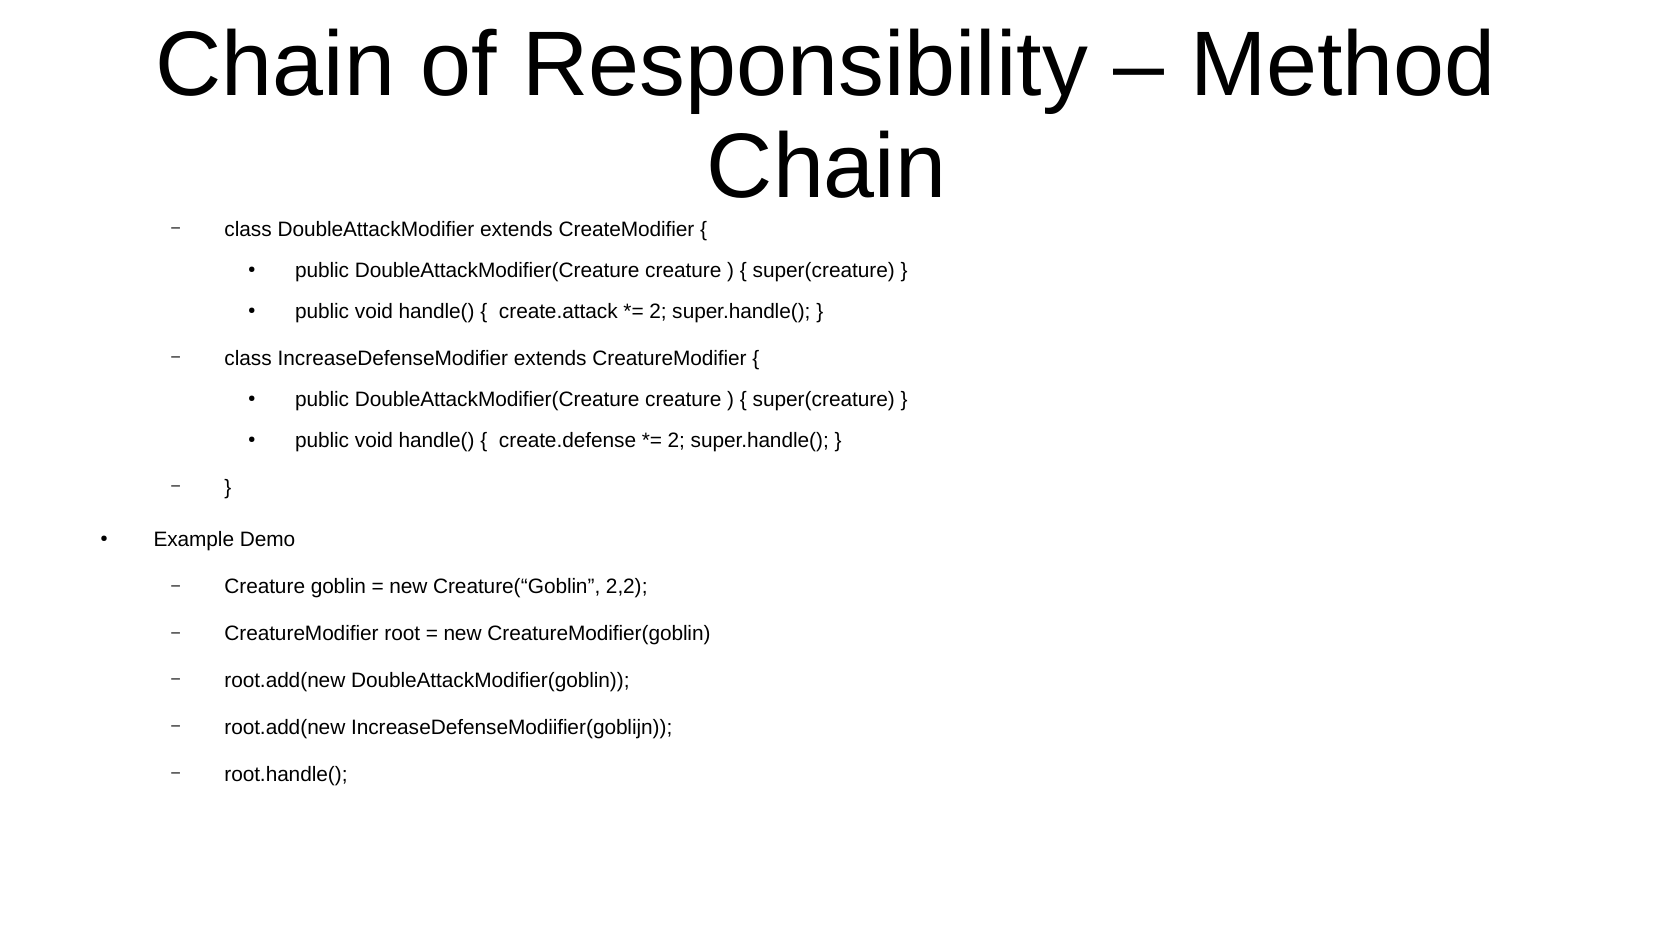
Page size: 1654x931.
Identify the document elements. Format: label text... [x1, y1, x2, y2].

list class DoubleAttackModifier extends CreateModifier { public DoubleAttackModifier(Creature creature ) { super(creature) } public void handle() { create.attack *= 2; super.handle(); } class IncreaseDefenseModifier extends CreatureModifier { public DoubleAttackModifier(Creature creature ) { super(creature) } public void handle() { create.defense *= 2; super.handle(); } } Example Demo Creature goblin = new Creature(“Goblin”, 2,2); CreatureModifier root = new CreatureModifier(goblin) root.add(new DoubleAttackModifier(goblin)); root.add(new IncreaseDefenseModiifier(goblijn)); root.handle(); [82, 217, 1621, 886]
title Chain of Responsibility – Method Chain [82, 12, 1571, 217]
